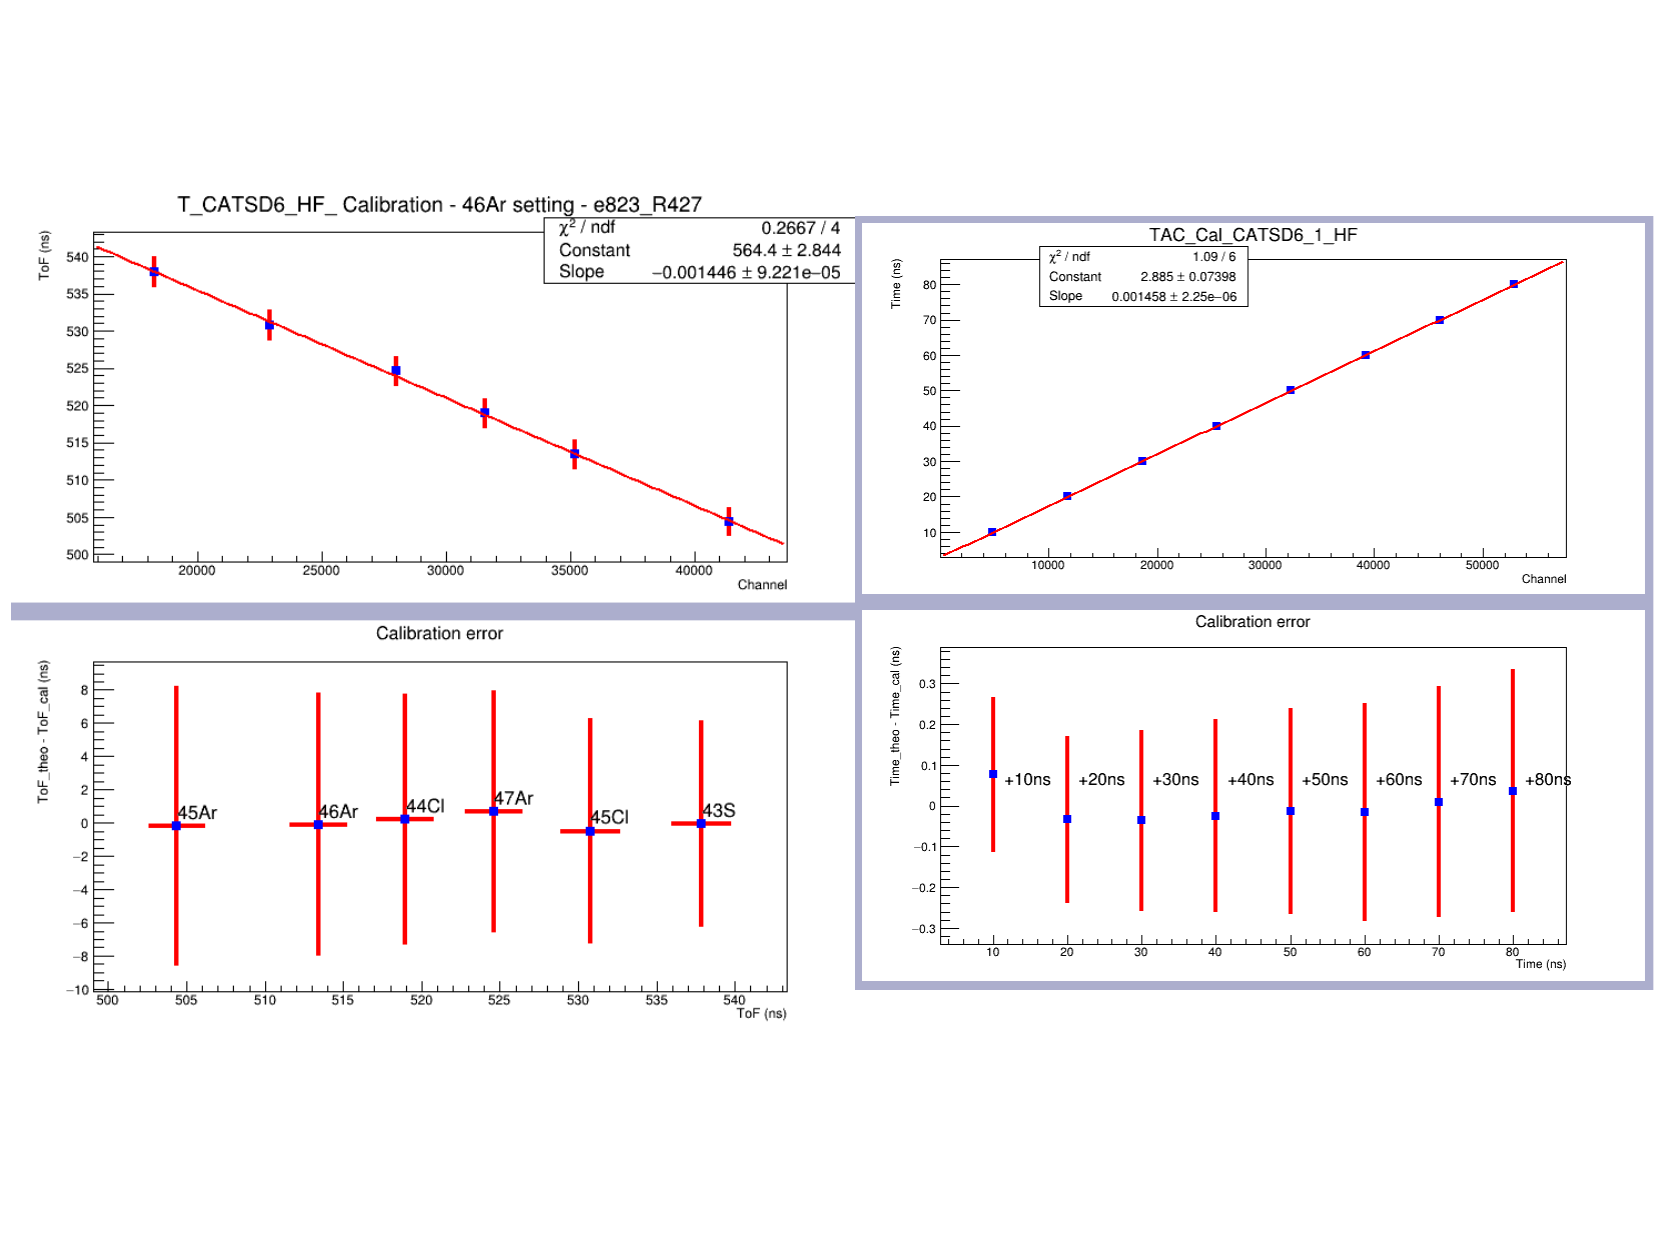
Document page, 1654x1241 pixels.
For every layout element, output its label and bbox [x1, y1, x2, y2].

picture [11, 194, 1654, 1029]
